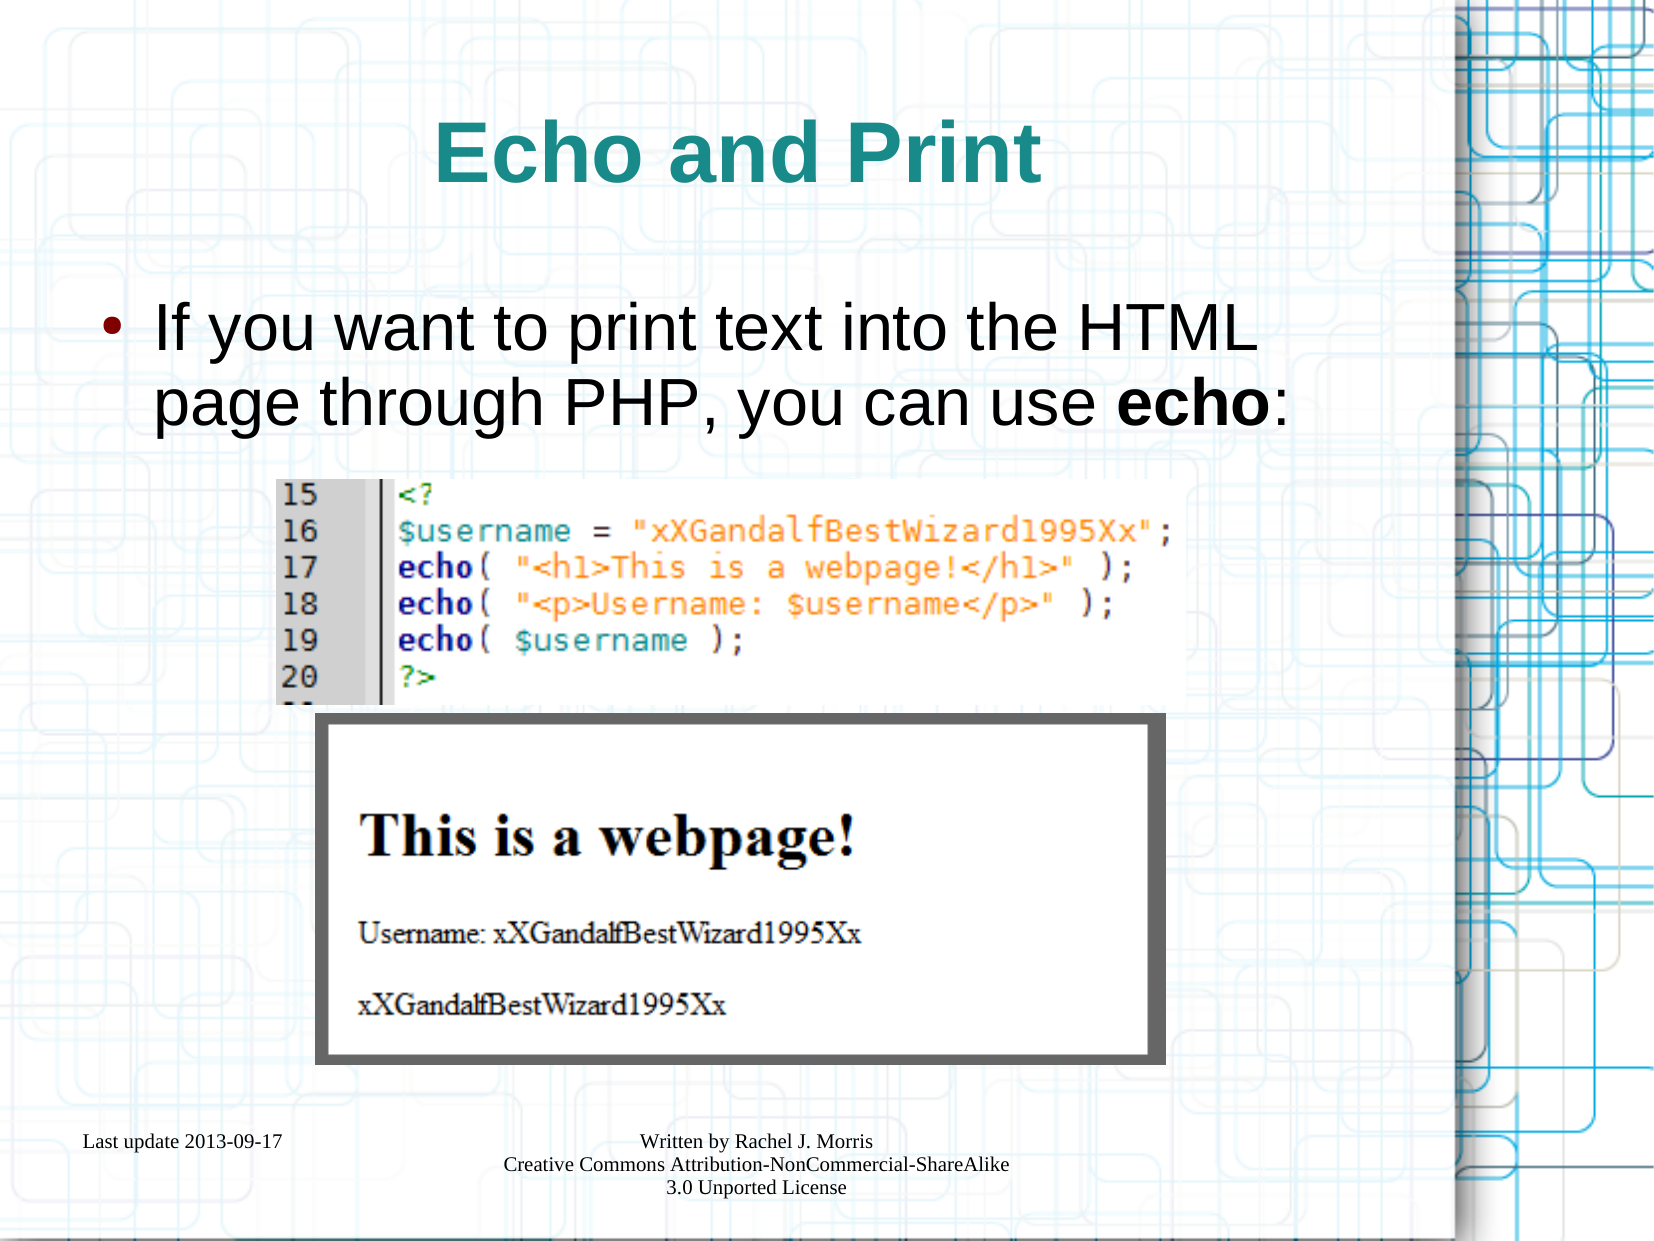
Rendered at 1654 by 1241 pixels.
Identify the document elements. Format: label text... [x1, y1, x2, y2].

picture [0, 0, 1654, 1241]
list If you want to print text into the HTML page through PHP, you can use echo: [82, 290, 1418, 1010]
title Echo and Print [59, 49, 1418, 257]
